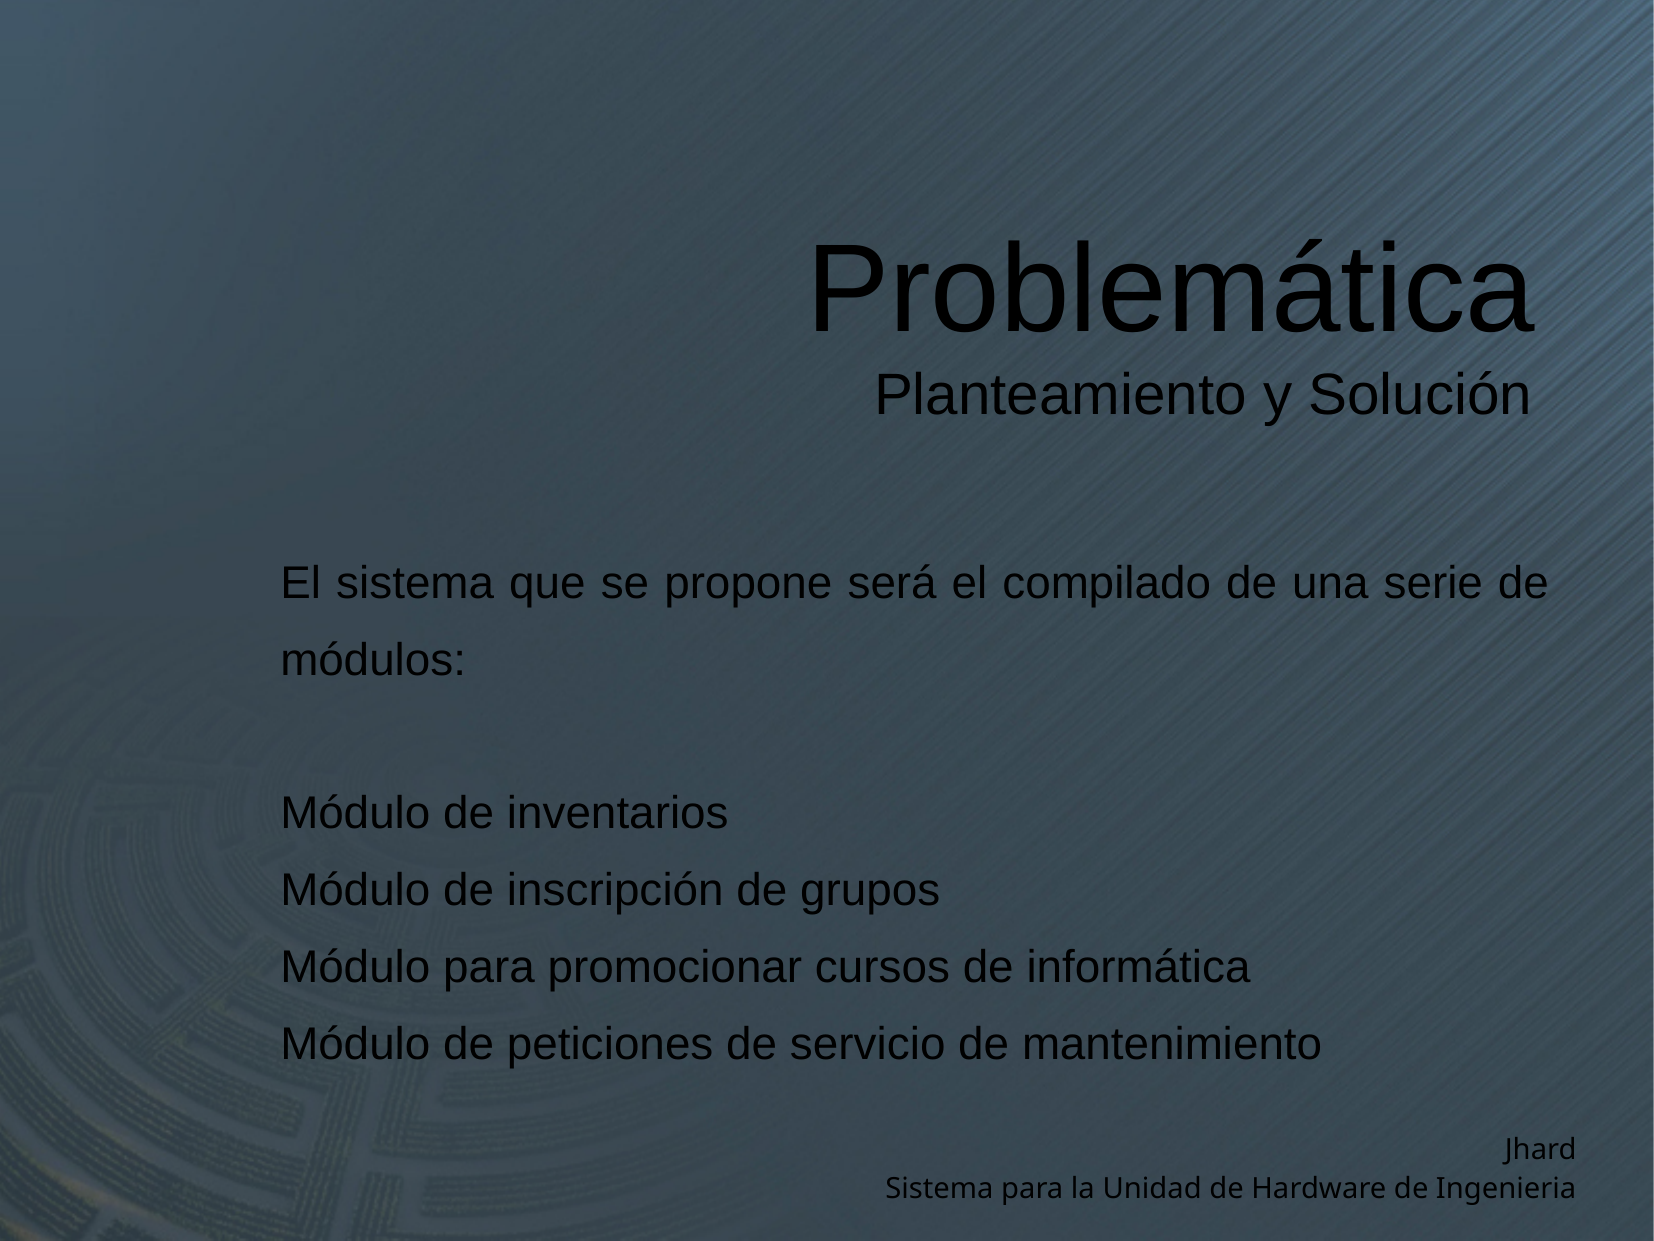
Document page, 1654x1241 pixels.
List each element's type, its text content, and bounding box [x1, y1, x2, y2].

text_box El sistema que se propone será el compilado de una serie de módulos: Módulo de inventarios Módulo de inscripción de grupos Módulo para promocionar cursos de informática Módulo de peticiones de servicio de mantenimiento [265, 472, 1565, 1154]
title Problemática [584, 191, 1536, 384]
picture [0, 0, 1654, 1241]
text_box Planteamiento y Solución [603, 354, 1548, 435]
